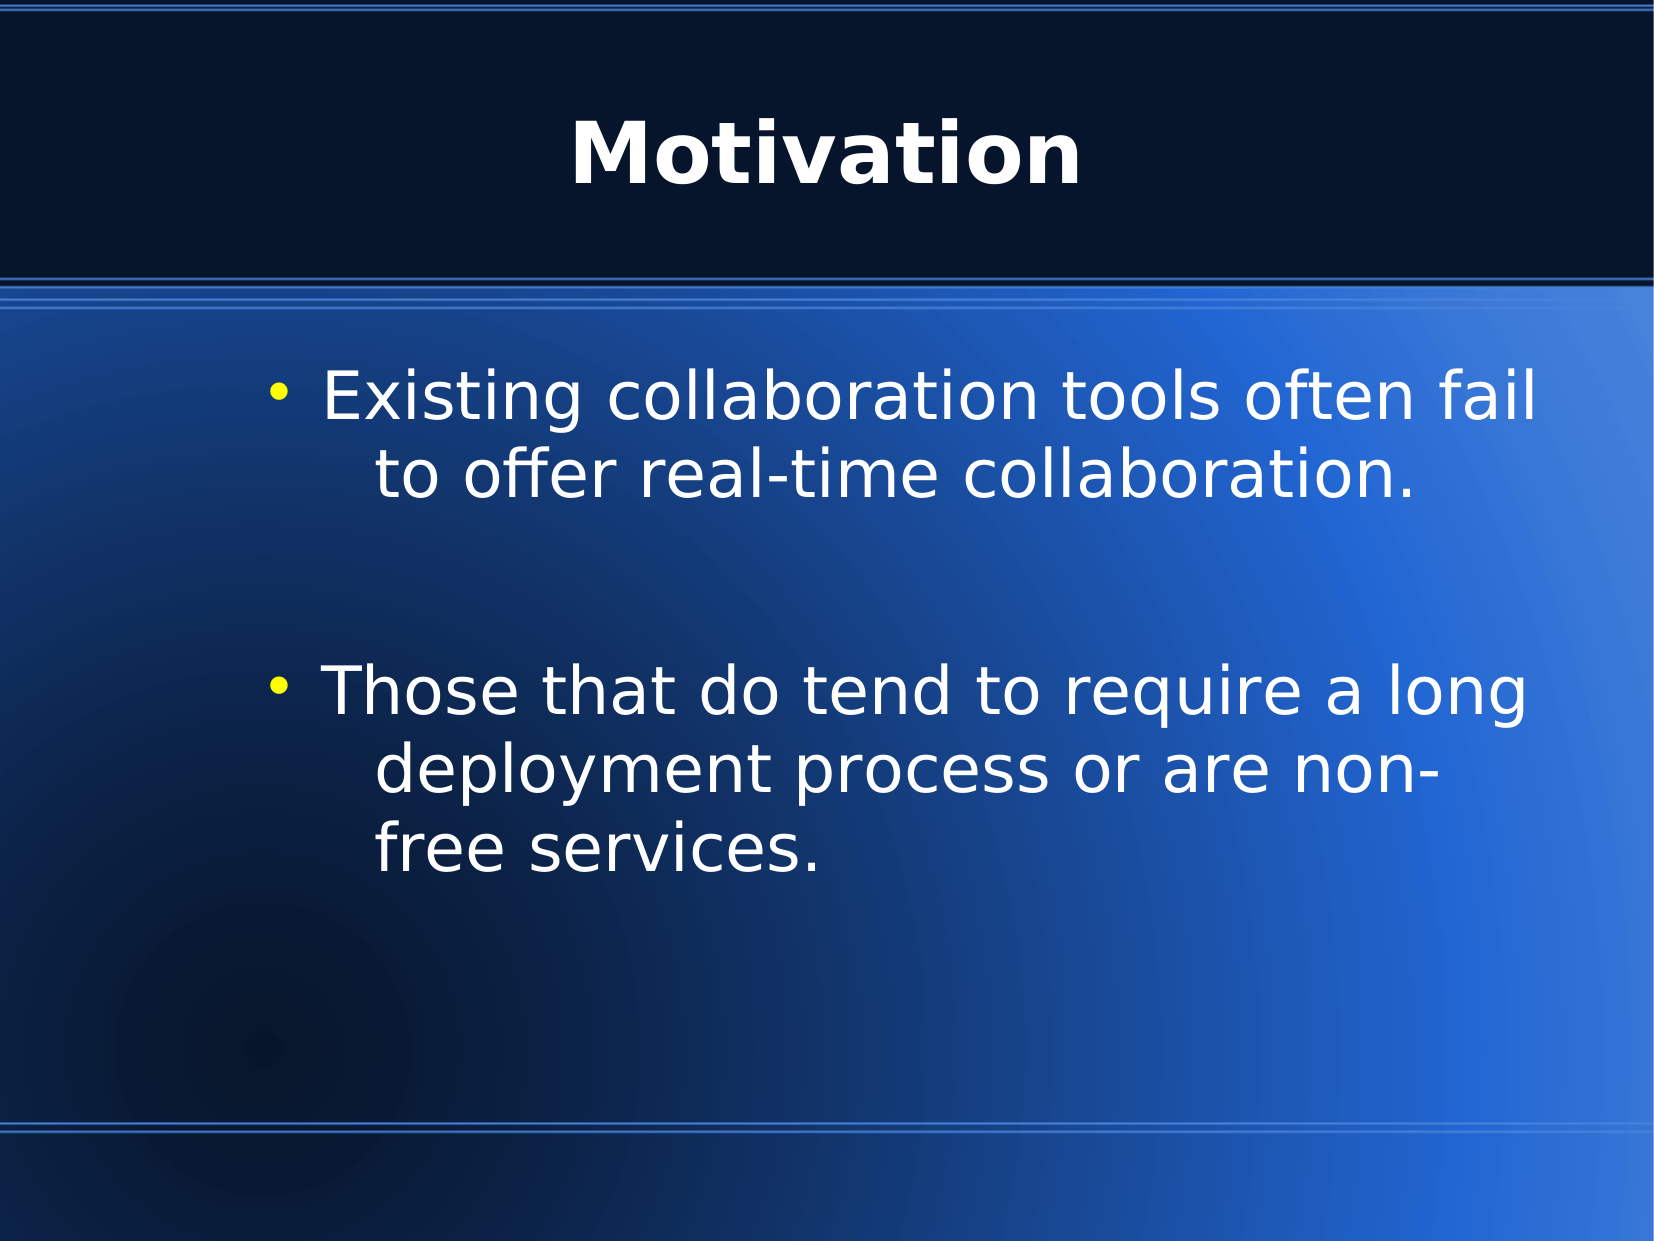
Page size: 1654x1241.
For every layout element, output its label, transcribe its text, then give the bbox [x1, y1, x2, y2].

title Motivation [82, 49, 1571, 257]
list Existing collaboration tools often fail to offer real-time collaboration. Those that do tend to require a long deployment process or are non-free services. [82, 355, 1571, 939]
